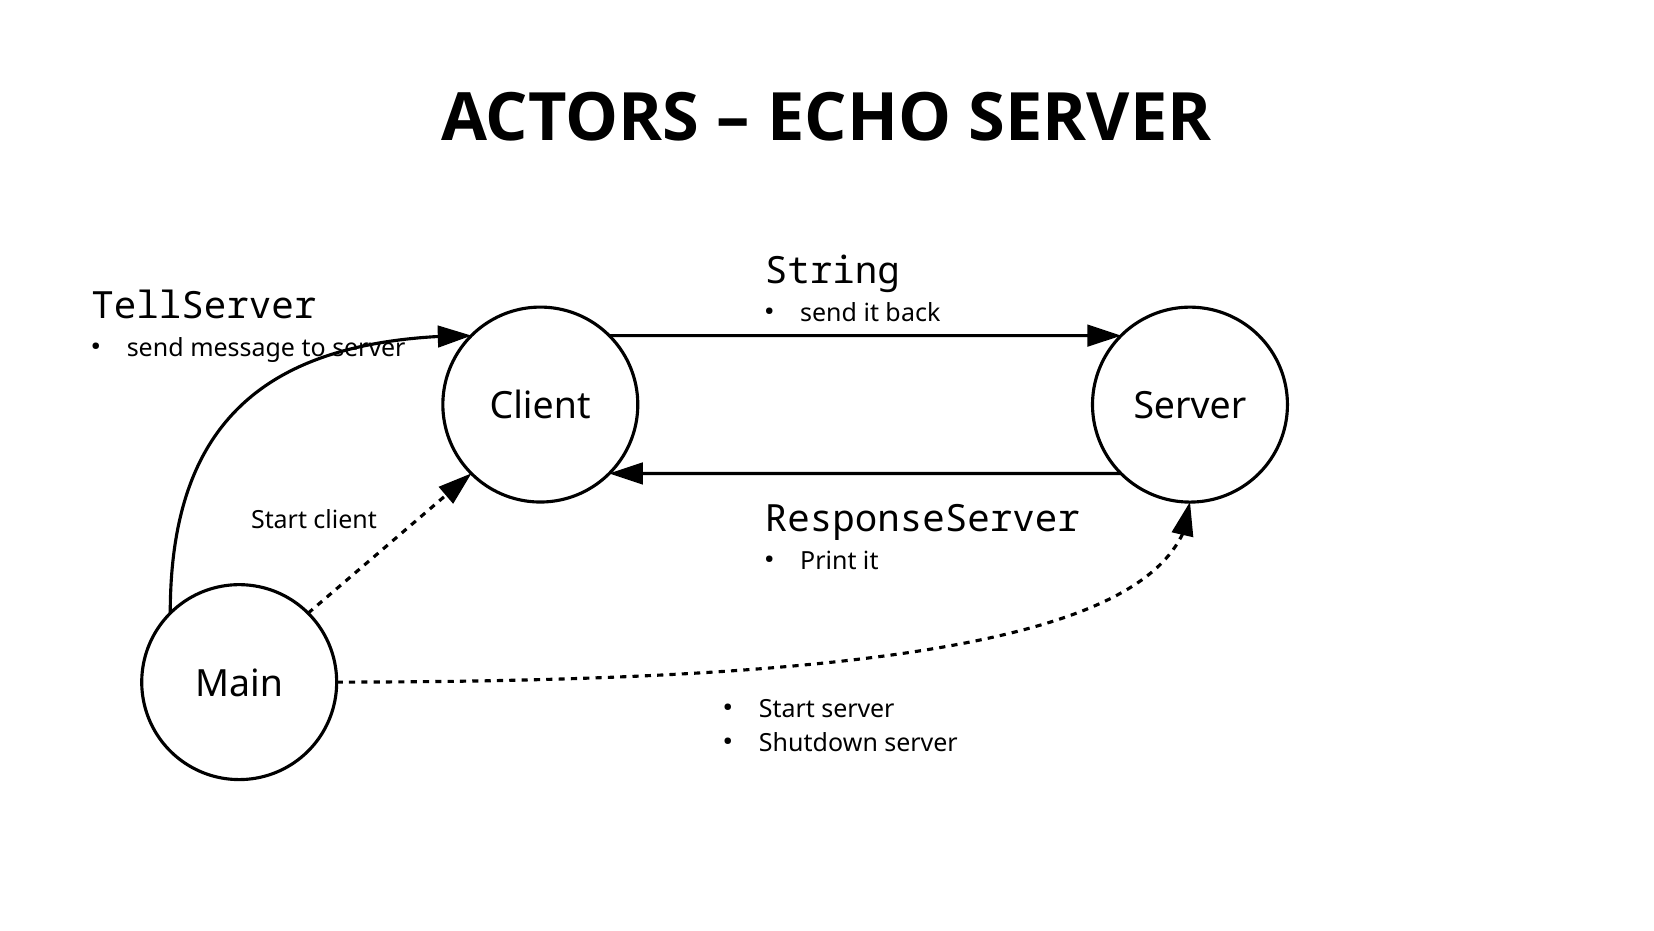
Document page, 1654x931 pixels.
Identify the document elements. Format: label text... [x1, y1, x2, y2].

text_box Start client [236, 494, 414, 540]
text_box Start server Shutdown server [708, 683, 1040, 760]
text_box TellServer send message to server [41, 271, 437, 386]
text_box Server [1092, 307, 1288, 503]
text_box Client [442, 307, 638, 503]
text_box String send it back [714, 236, 1111, 334]
text_box ResponseServer Print it [714, 484, 1111, 585]
text_box Main [141, 584, 337, 780]
title ACTORS – ECHO SERVER [82, 36, 1571, 193]
